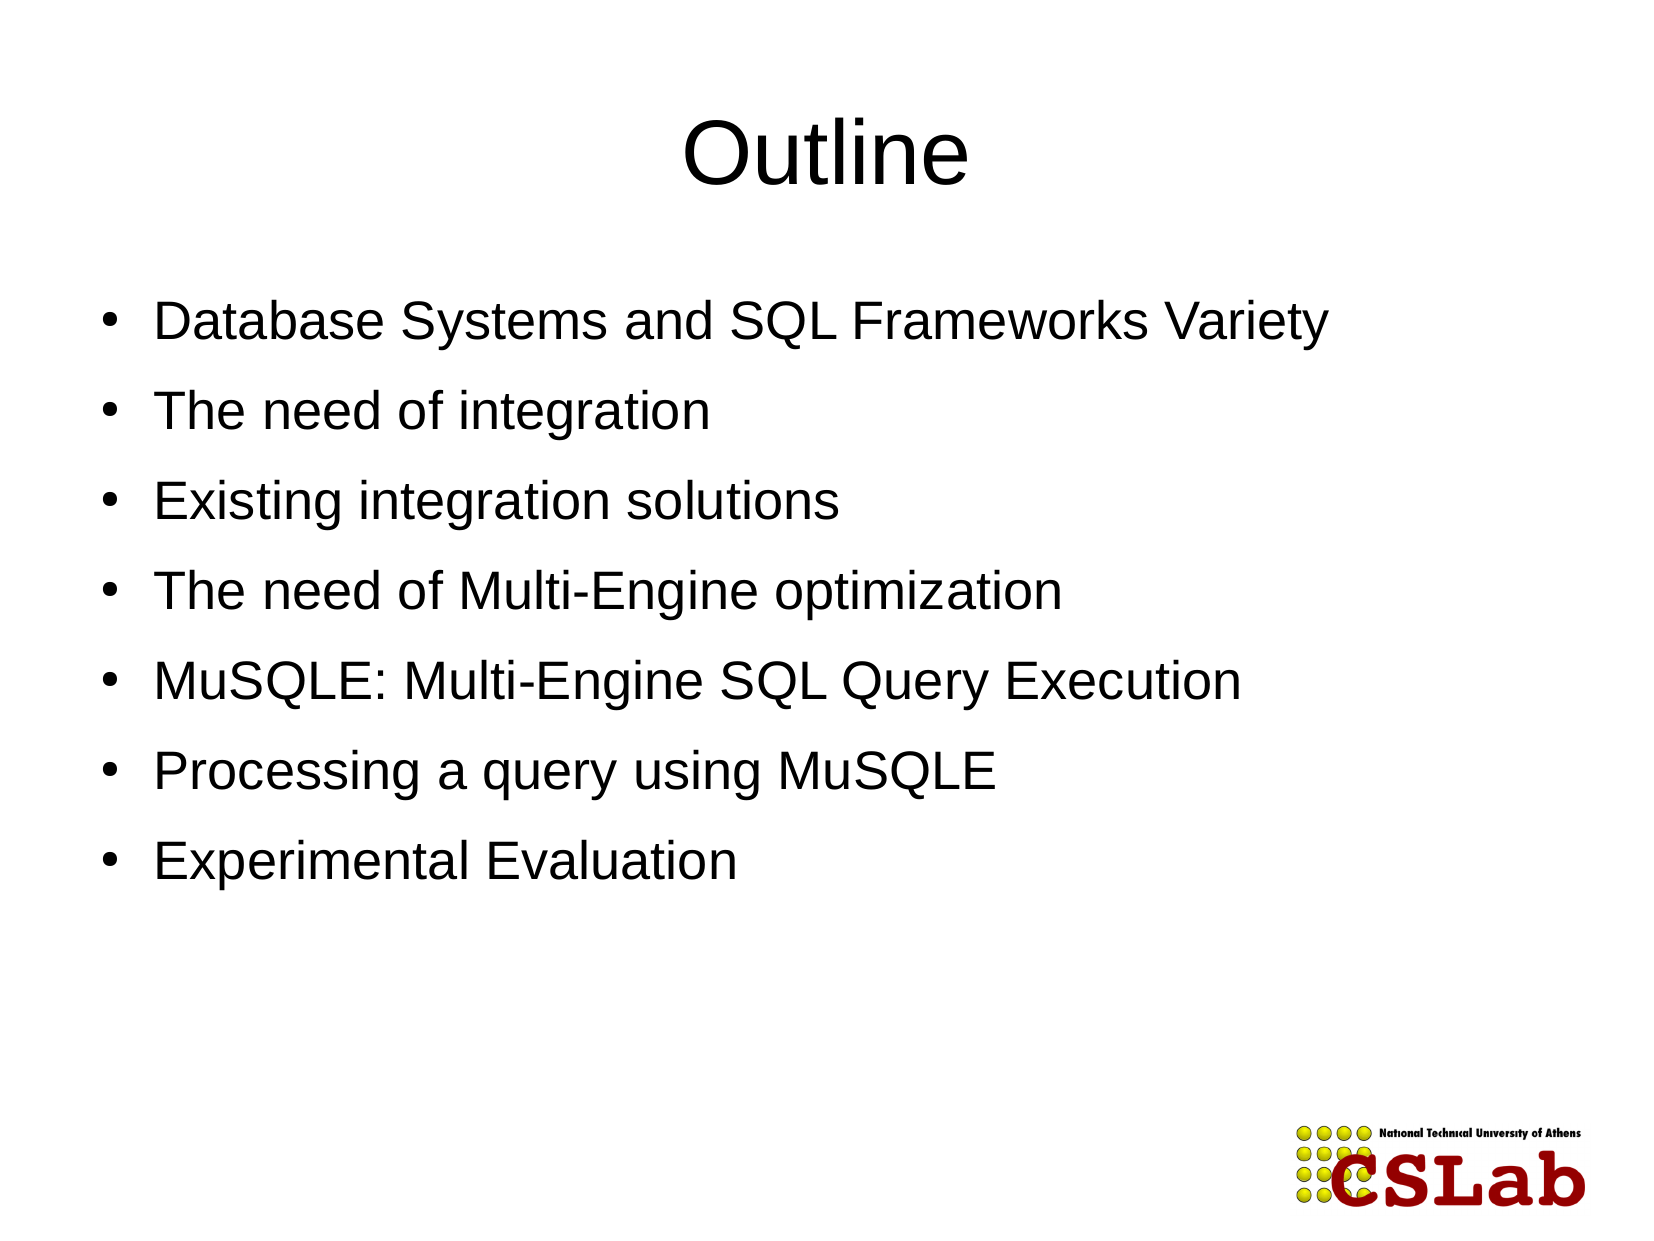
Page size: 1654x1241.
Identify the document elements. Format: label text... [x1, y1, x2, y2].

title Outline [82, 49, 1571, 257]
picture [1290, 1123, 1591, 1216]
list Database Systems and SQL Frameworks Variety The need of integration Existing integration solutions The need of Multi-Engine optimization MuSQLE: Multi-Engine SQL Query Execution Processing a query using MuSQLE Experimental Evaluation [82, 290, 1571, 1109]
